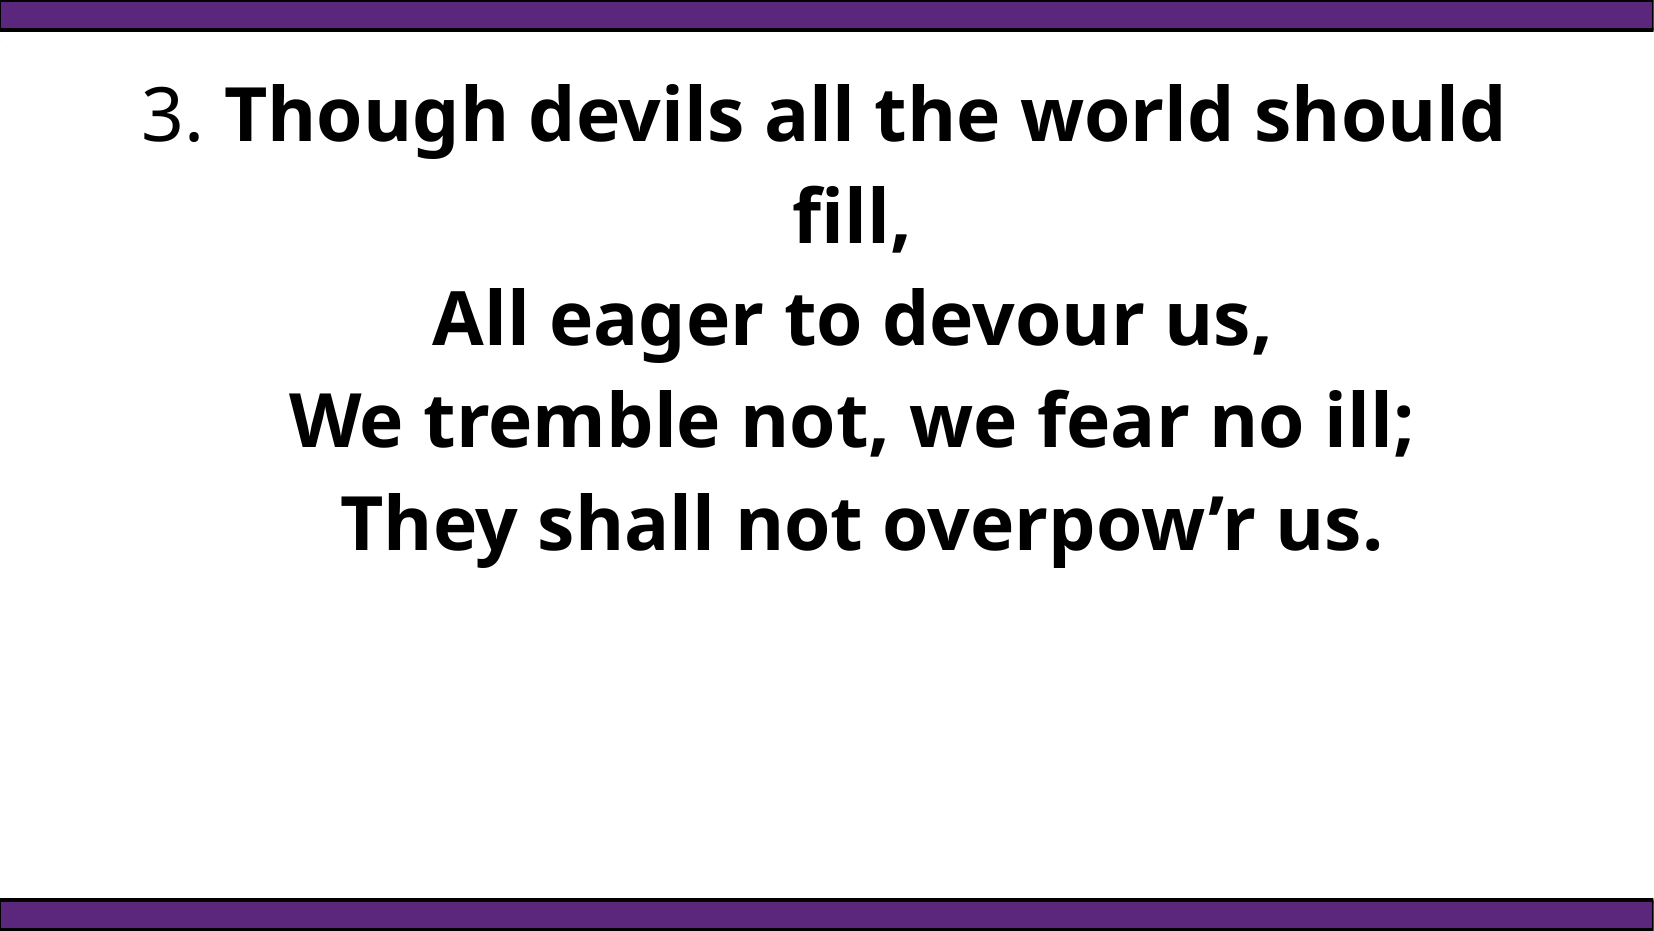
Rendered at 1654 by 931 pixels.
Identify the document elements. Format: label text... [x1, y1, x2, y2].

text_box [0, 0, 1654, 31]
text_box [0, 900, 1654, 931]
text_box 3. Though devils all the world should fill, All eager to devour us, We tremble not, we fear no ill; They shall not overpow’r us. [60, 53, 1591, 496]
picture [0, 31, 1654, 900]
